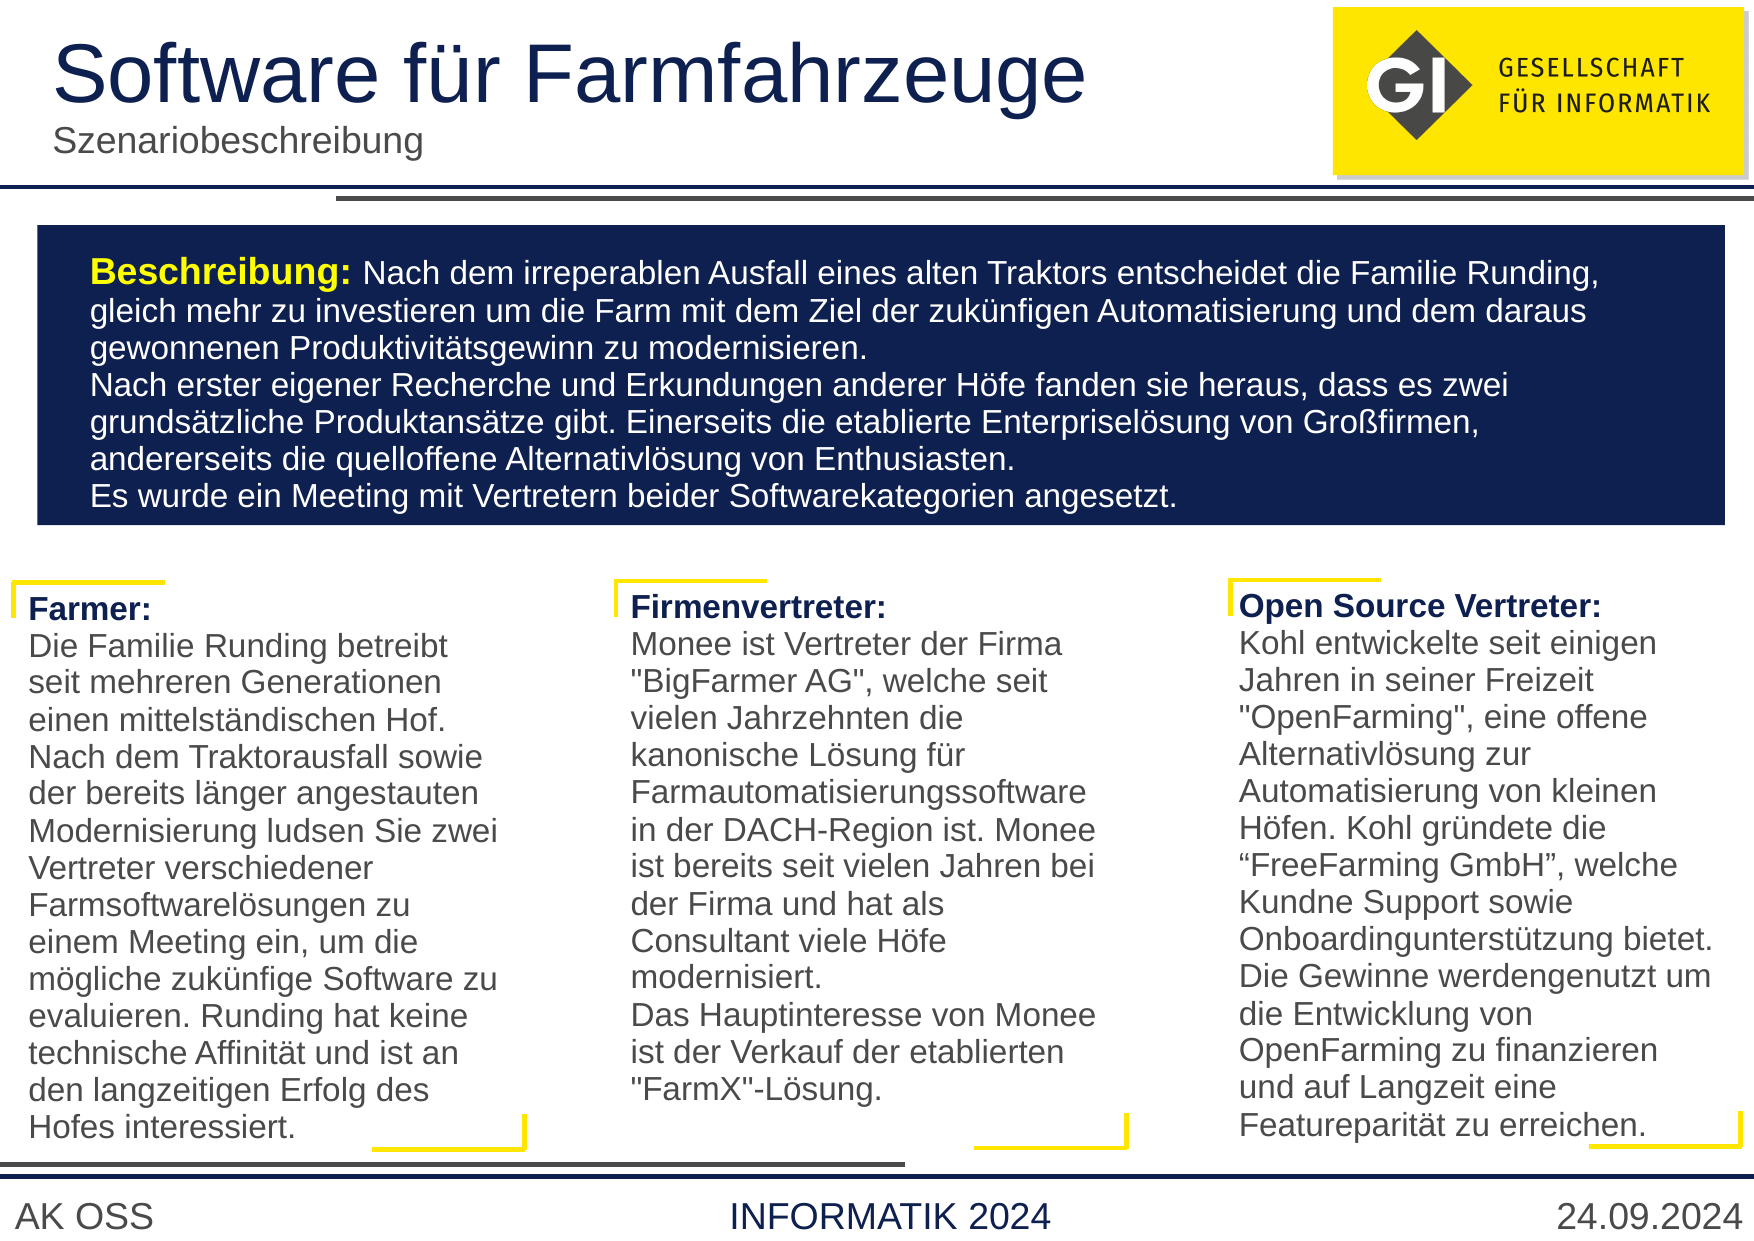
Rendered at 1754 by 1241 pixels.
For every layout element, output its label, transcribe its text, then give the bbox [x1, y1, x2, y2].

picture [1367, 30, 1710, 140]
text_box Open Source Vertreter: Kohl entwickelte seit einigen Jahren in seiner Freizeit "OpenFarming", eine offene Alternativlösung zur Automatisierung von kleinen Höfen. Kohl gründete die “FreeFarming GmbH”, welche Kundne Support sowie Onboardingunterstützung bietet. Die Gewinne werdengenutzt um die Entwicklung von OpenFarming zu finanzieren und auf Langzeit eine Featureparität zu erreichen. [1224, 580, 1735, 1151]
text_box [1332, 7, 1744, 176]
text_box Beschreibung: Nach dem irreperablen Ausfall eines alten Traktors entscheidet die Familie Runding, gleich mehr zu investieren um die Farm mit dem Ziel der zukünfigen Automatisierung und dem daraus gewonnenen Produktivitätsgewinn zu modernisieren. Nach erster eigener Recherche und Erkundungen anderer Höfe fanden sie heraus, dass es zwei grundsätzliche Produktansätze gibt. Einerseits die etablierte Enterpriselösung von Großfirmen, andererseits die quelloffene Alternativlösung von Enthusiasten. Es wurde ein Meeting mit Vertretern beider Softwarekategorien angesetzt. [75, 243, 1688, 720]
text_box 24.09.2024 [1541, 1188, 1754, 1241]
text_box INFORMATIK 2024 [714, 1188, 1067, 1241]
text_box Farmer: Die Familie Runding betreibt seit mehreren Generationen einen mittelständischen Hof. Nach dem Traktorausfall sowie der bereits länger angestauten Modernisierung ludsen Sie zwei Vertreter verschiedener Farmsoftwarelösungen zu einem Meeting ein, um die mögliche zukünfige Software zu evaluieren. Runding hat keine technische Affinität und ist an den langzeitigen Erfolg des Hofes interessiert. [13, 582, 525, 1190]
text_box Firmenvertreter: Monee ist Vertreter der Firma "BigFarmer AG", welche seit vielen Jahrzehnten die kanonische Lösung für Farmautomatisierungssoftware in der DACH-Region ist. Monee ist bereits seit vielen Jahren bei der Firma und hat als Consultant viele Höfe modernisiert. Das Hauptinteresse von Monee ist der Verkauf der etablierten "FarmX"-Lösung. [615, 720, 1127, 1152]
text_box AK OSS [0, 1188, 170, 1241]
text_box Software für Farmfahrzeuge Szenariobeschreibung [37, 19, 1313, 170]
text_box [37, 225, 1725, 526]
